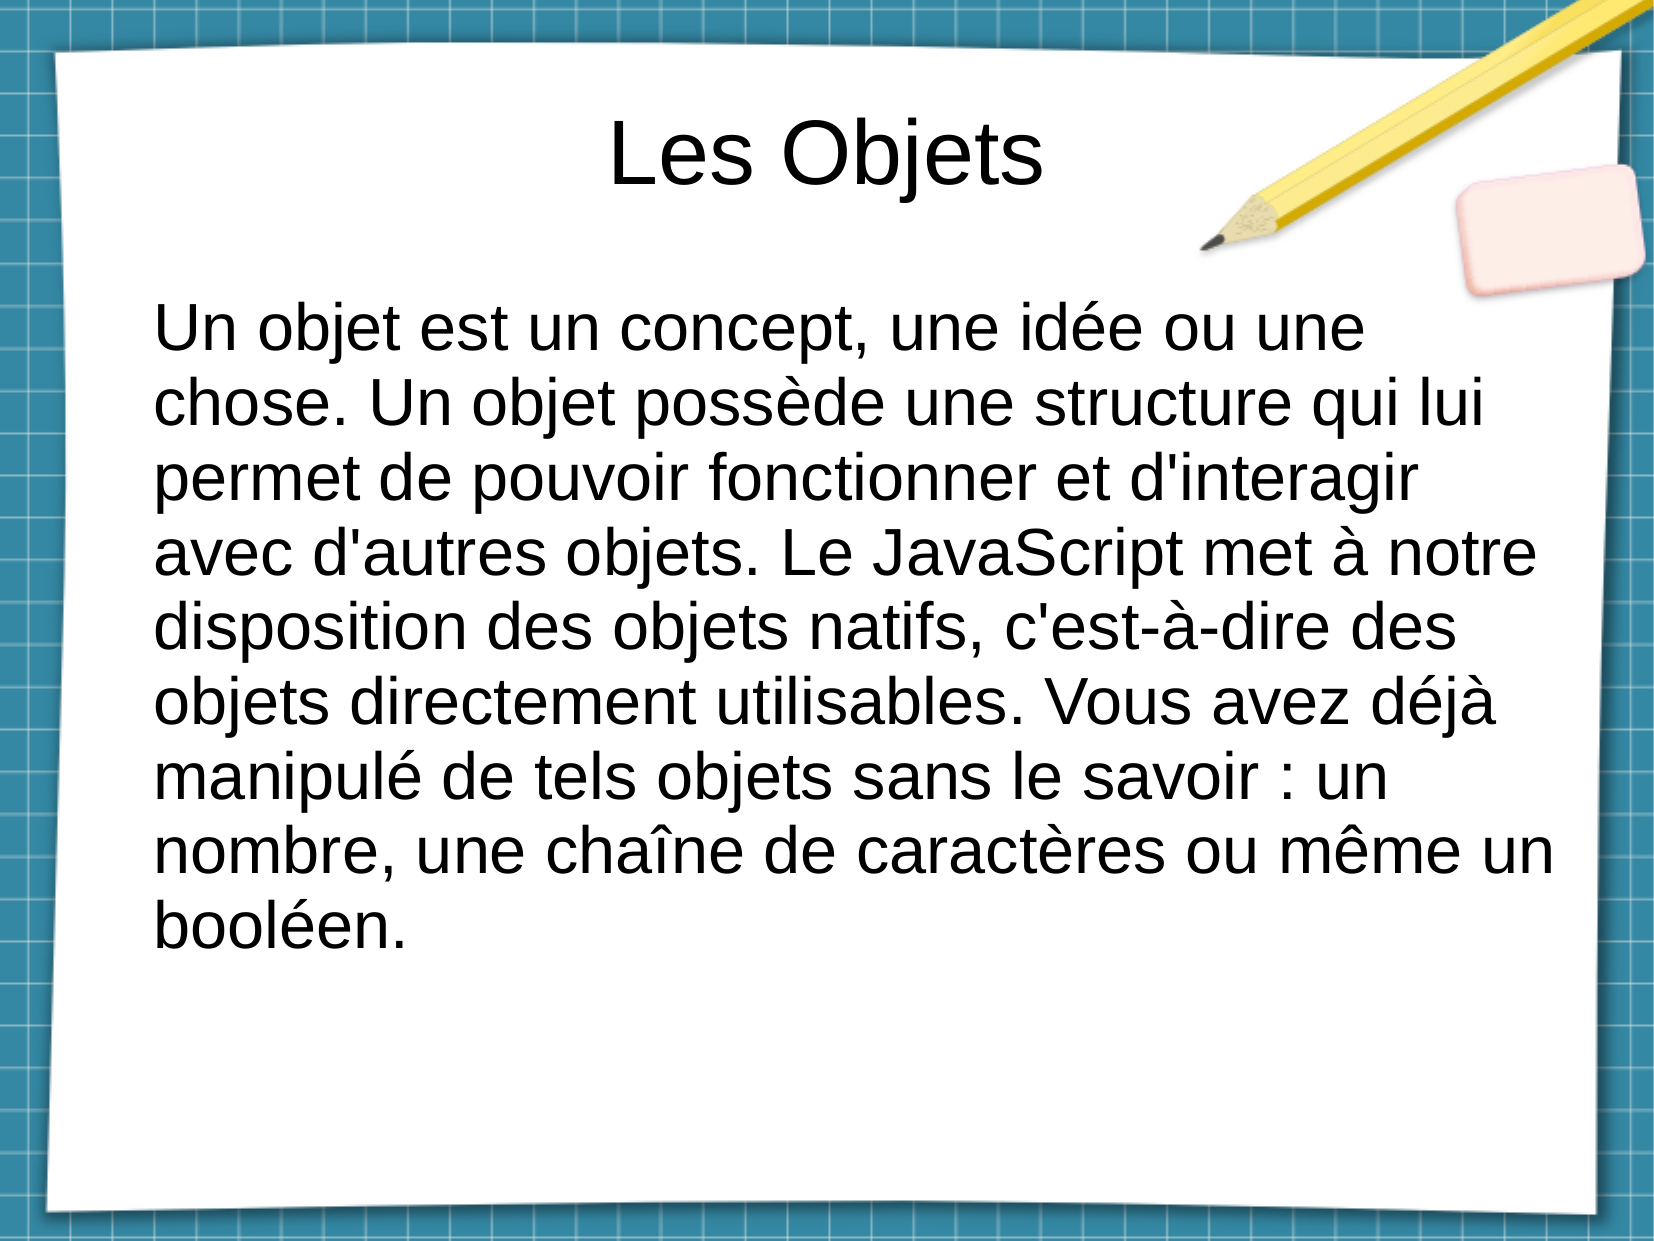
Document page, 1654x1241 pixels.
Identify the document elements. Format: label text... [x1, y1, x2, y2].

title Les Objets [82, 49, 1571, 257]
picture [0, 0, 1654, 1241]
list Un objet est un concept, une idée ou une chose. Un objet possède une structure qui lui permet de pouvoir fonctionner et d'interagir avec d'autres objets. Le JavaScript met à notre disposition des objets natifs, c'est-à-dire des objets directement utilisables. Vous avez déjà manipulé de tels objets sans le savoir : un nombre, une chaîne de caractères ou même un booléen. [82, 290, 1571, 1010]
